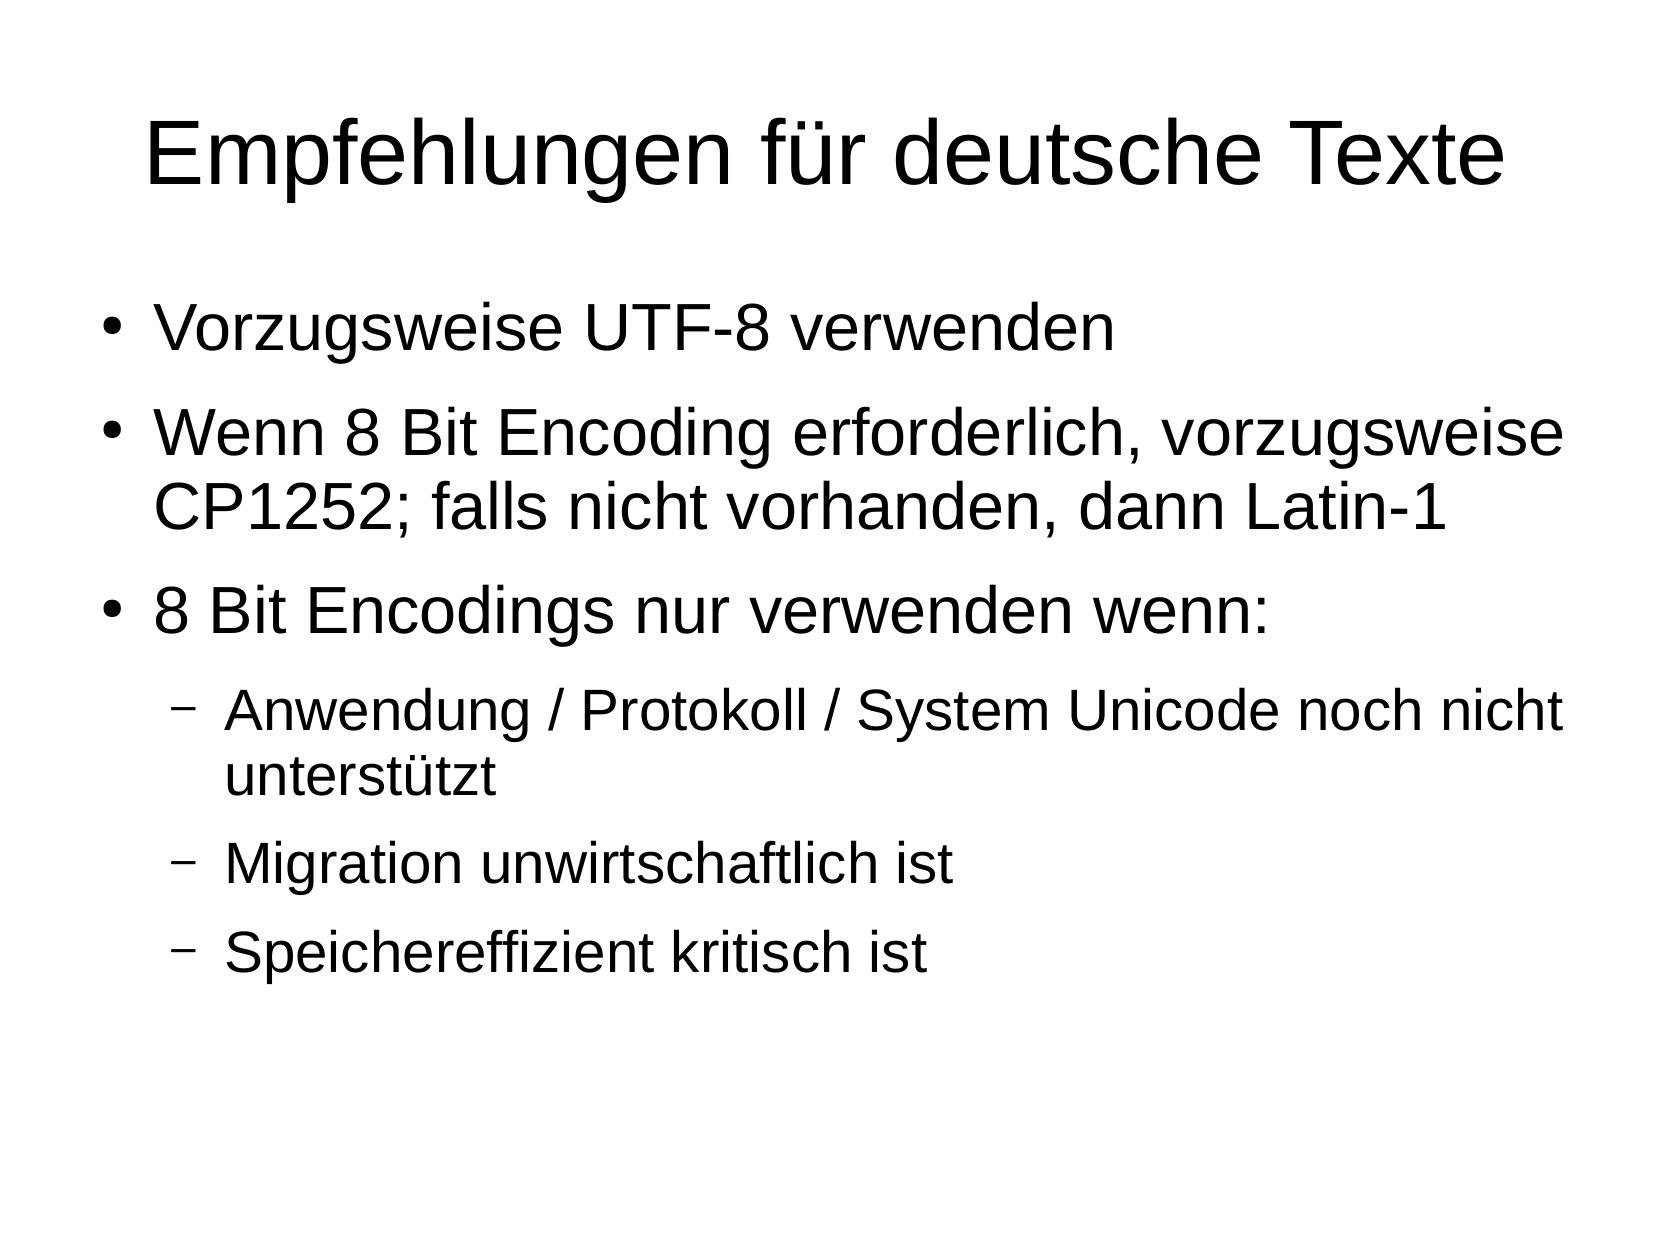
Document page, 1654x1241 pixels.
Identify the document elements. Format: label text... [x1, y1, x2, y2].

title Empfehlungen für deutsche Texte [82, 49, 1571, 257]
list Vorzugsweise UTF-8 verwenden Wenn 8 Bit Encoding erforderlich, vorzugsweise CP1252; falls nicht vorhanden, dann Latin-1 8 Bit Encodings nur verwenden wenn: Anwendung / Protokoll / System Unicode noch nicht unterstützt Migration unwirtschaftlich ist Speichereffizient kritisch ist [82, 290, 1571, 1010]
